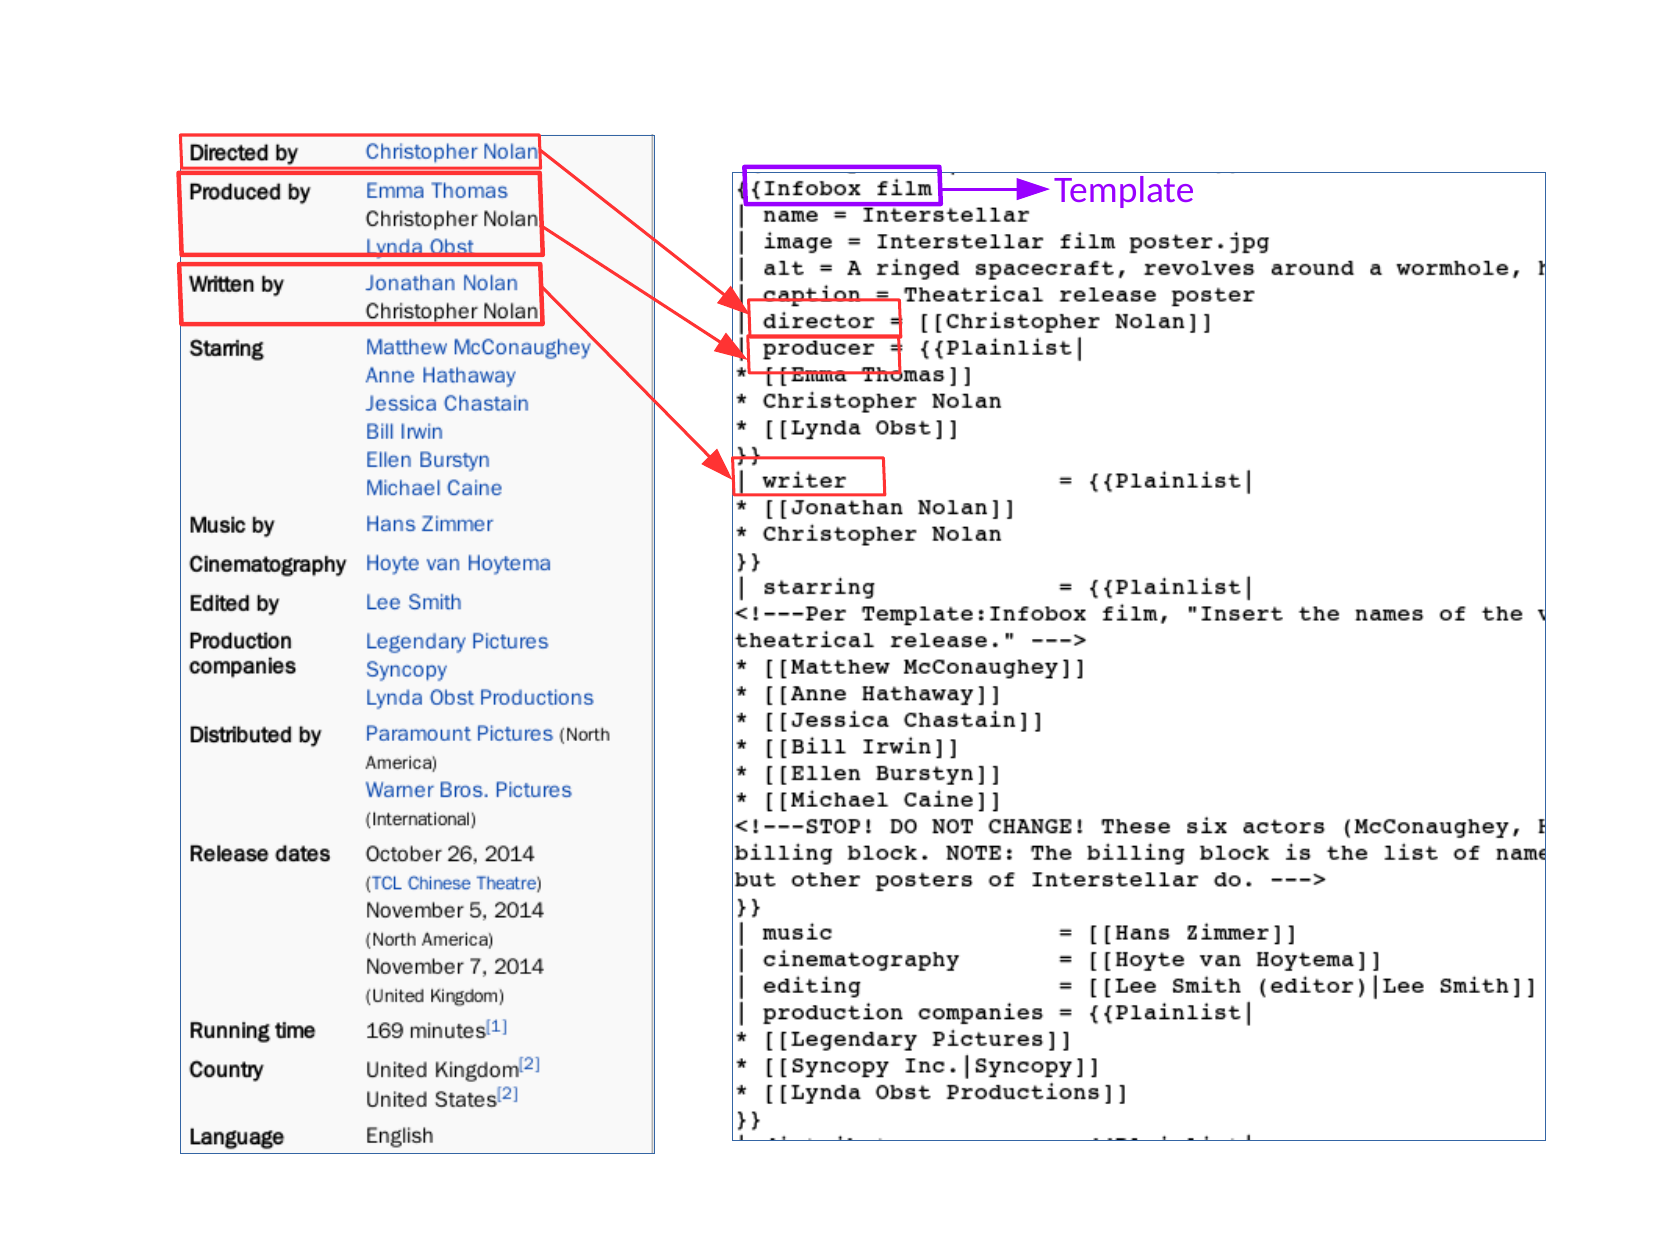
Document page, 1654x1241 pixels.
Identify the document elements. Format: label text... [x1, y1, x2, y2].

picture [541, 134, 655, 237]
picture [732, 172, 1546, 1141]
picture [181, 176, 540, 252]
picture [182, 267, 540, 321]
picture [180, 293, 655, 1154]
picture [751, 302, 899, 334]
picture [180, 231, 655, 398]
picture [732, 309, 748, 357]
picture [750, 339, 898, 371]
picture [942, 172, 1039, 188]
picture [735, 460, 883, 493]
picture [541, 155, 655, 297]
picture [183, 137, 538, 166]
picture [747, 172, 938, 201]
text_box Template [1039, 166, 1210, 220]
